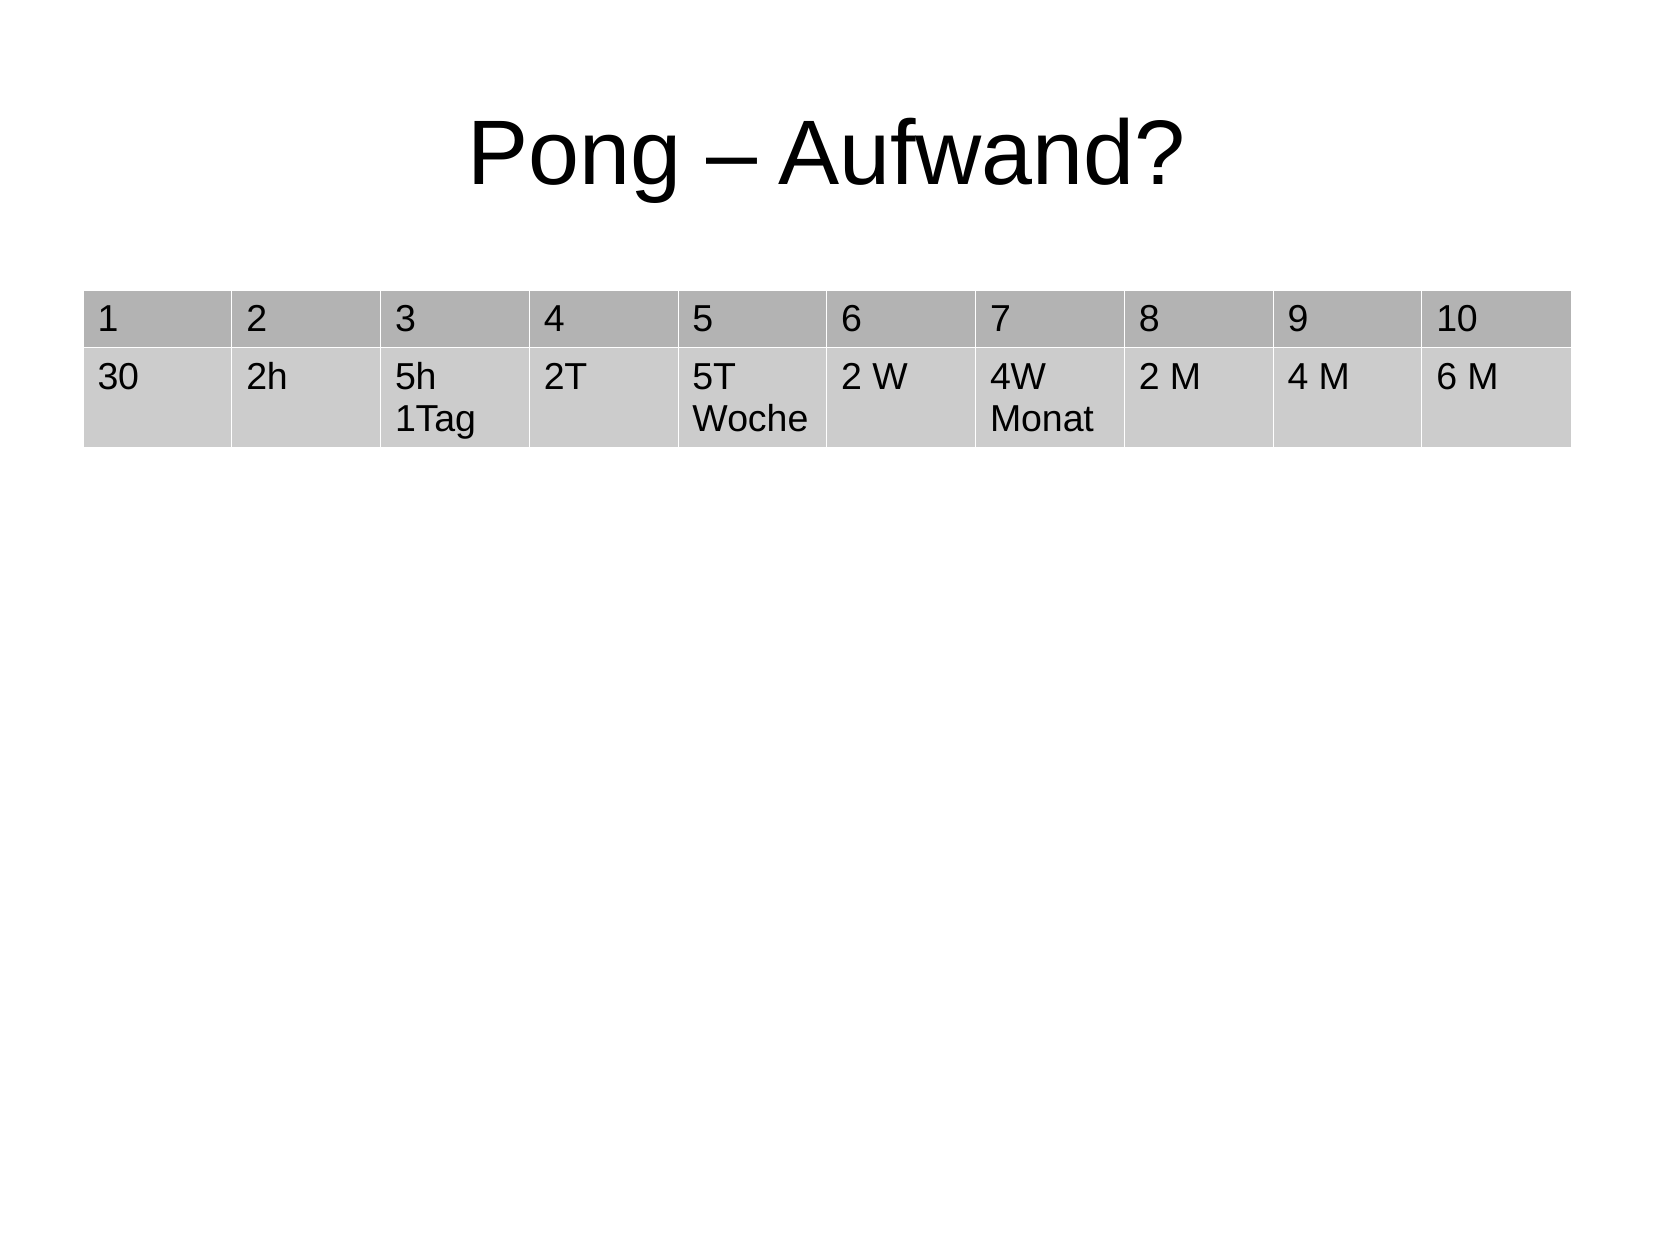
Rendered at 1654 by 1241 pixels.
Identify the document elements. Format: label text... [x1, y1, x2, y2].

table_header 4 [530, 291, 678, 347]
table_header 1 [84, 291, 231, 347]
table_header 10 [1422, 291, 1571, 347]
table_header 8 [1125, 291, 1273, 347]
table_cell 2 W [827, 348, 975, 447]
table_header 7 [976, 291, 1124, 347]
table_header 9 [1274, 291, 1421, 347]
table_cell 2T [530, 348, 678, 447]
table_cell 2h [232, 348, 380, 447]
table_header 6 [827, 291, 975, 347]
table_cell 5h 1Tag [381, 348, 529, 447]
title Pong – Aufwand? [82, 49, 1571, 257]
table_header 2 [232, 291, 380, 347]
table_cell 5T Woche [679, 348, 826, 447]
table_cell 4 M [1274, 348, 1421, 447]
table_header 3 [381, 291, 529, 347]
table_header 5 [679, 291, 826, 347]
table_cell 30 [84, 348, 231, 447]
table_cell 4W Monat [976, 348, 1124, 447]
table_cell 6 M [1422, 348, 1571, 447]
table_cell 2 M [1125, 348, 1273, 447]
